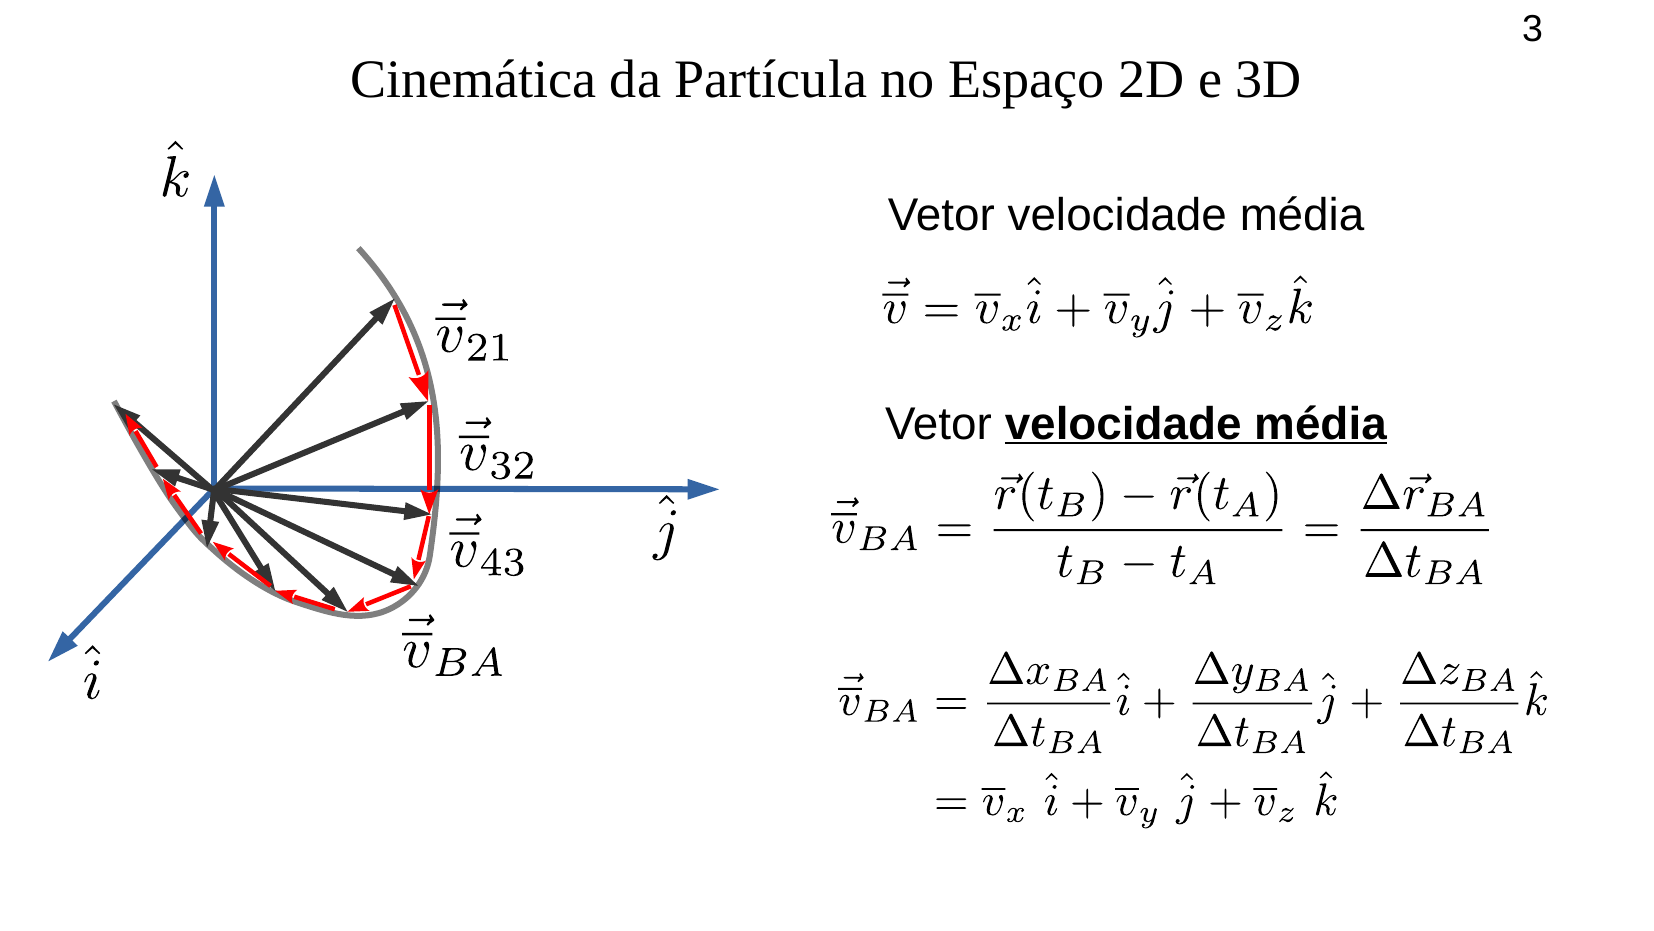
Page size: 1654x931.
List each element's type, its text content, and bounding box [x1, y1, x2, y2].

text_box Vetor velocidade média Vetor velocidade média [834, 155, 1618, 611]
picture [455, 416, 533, 480]
text_box Cinemática da Partícula no Espaço 2D e 3D [335, 11, 1319, 117]
picture [827, 471, 1489, 585]
text_box <number> [1507, 0, 1654, 71]
picture [78, 645, 101, 700]
picture [877, 273, 1314, 340]
picture [443, 511, 526, 579]
picture [835, 651, 1548, 829]
picture [650, 492, 679, 563]
picture [159, 140, 189, 198]
picture [396, 612, 505, 679]
picture [431, 298, 508, 361]
